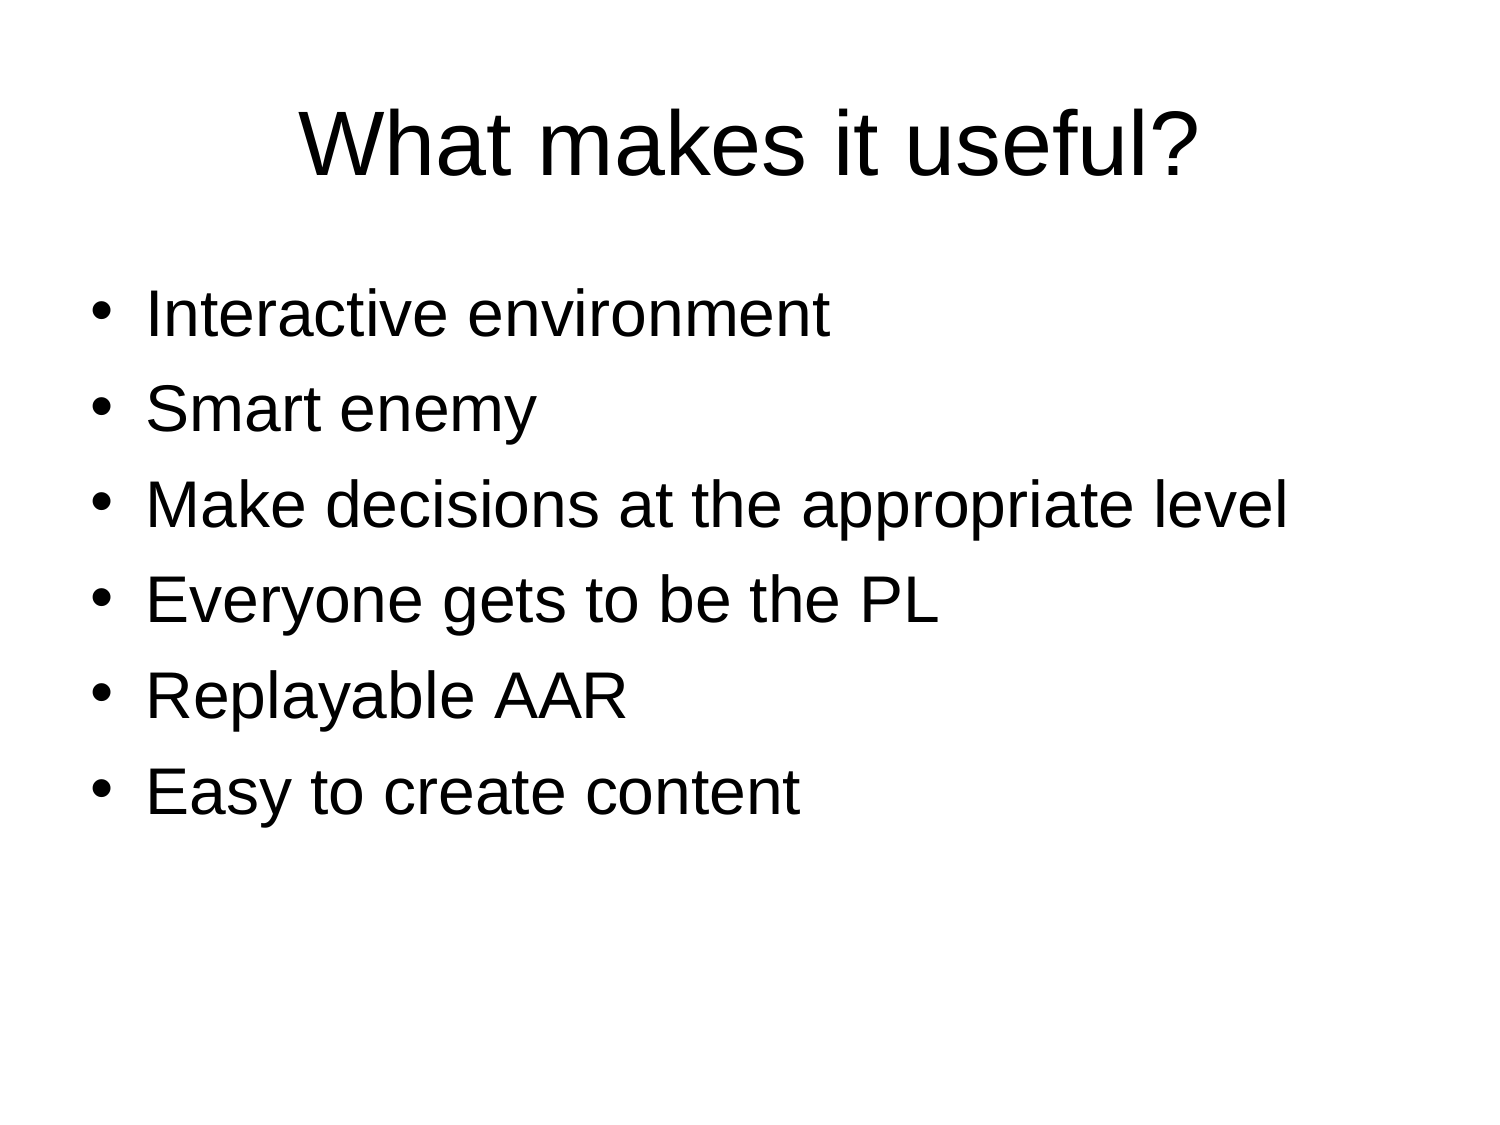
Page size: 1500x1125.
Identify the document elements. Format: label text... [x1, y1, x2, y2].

title What makes it useful? [75, 76, 1426, 202]
list Interactive environment Smart enemy Make decisions at the appropriate level Everyone gets to be the PL Replayable AAR Easy to create content [75, 262, 1426, 841]
